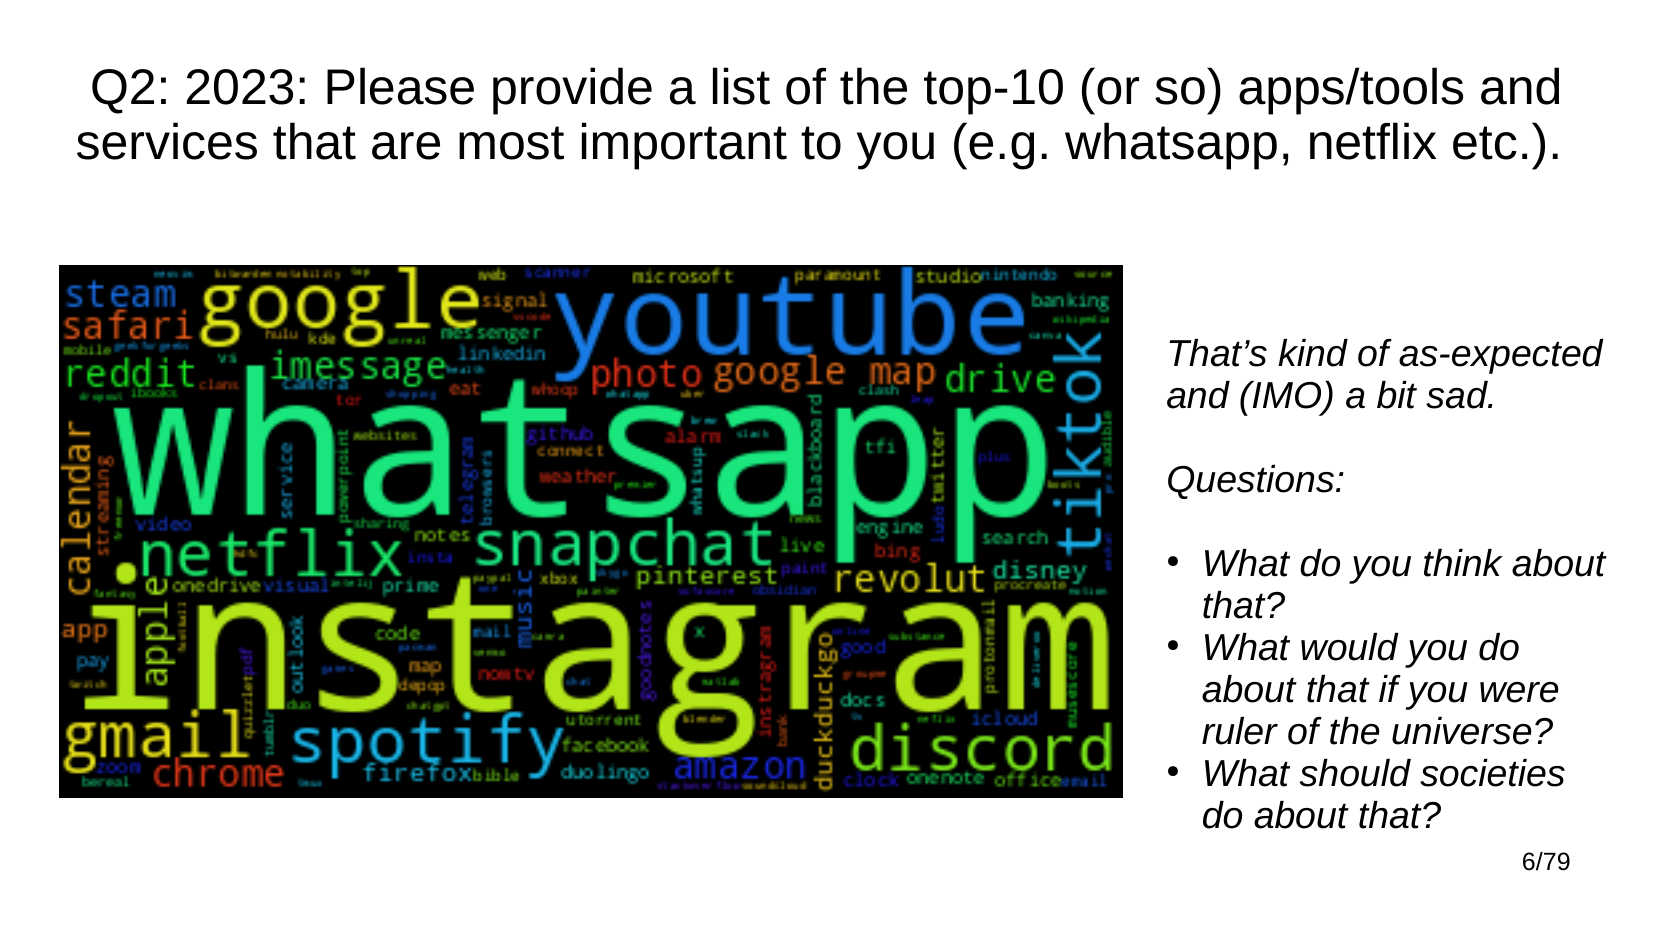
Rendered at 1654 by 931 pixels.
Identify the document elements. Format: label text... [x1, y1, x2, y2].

picture [59, 265, 1123, 798]
title Q2: 2023: Please provide a list of the top-10 (or so) apps/tools and services that are most important to you (e.g. whatsapp, netflix etc.). [29, 31, 1625, 199]
text_box That’s kind of as-expected and (IMO) a bit sad. Questions: What do you think about that? What would you do about that if you were ruler of the universe? What should societies do about that? [1151, 324, 1625, 886]
